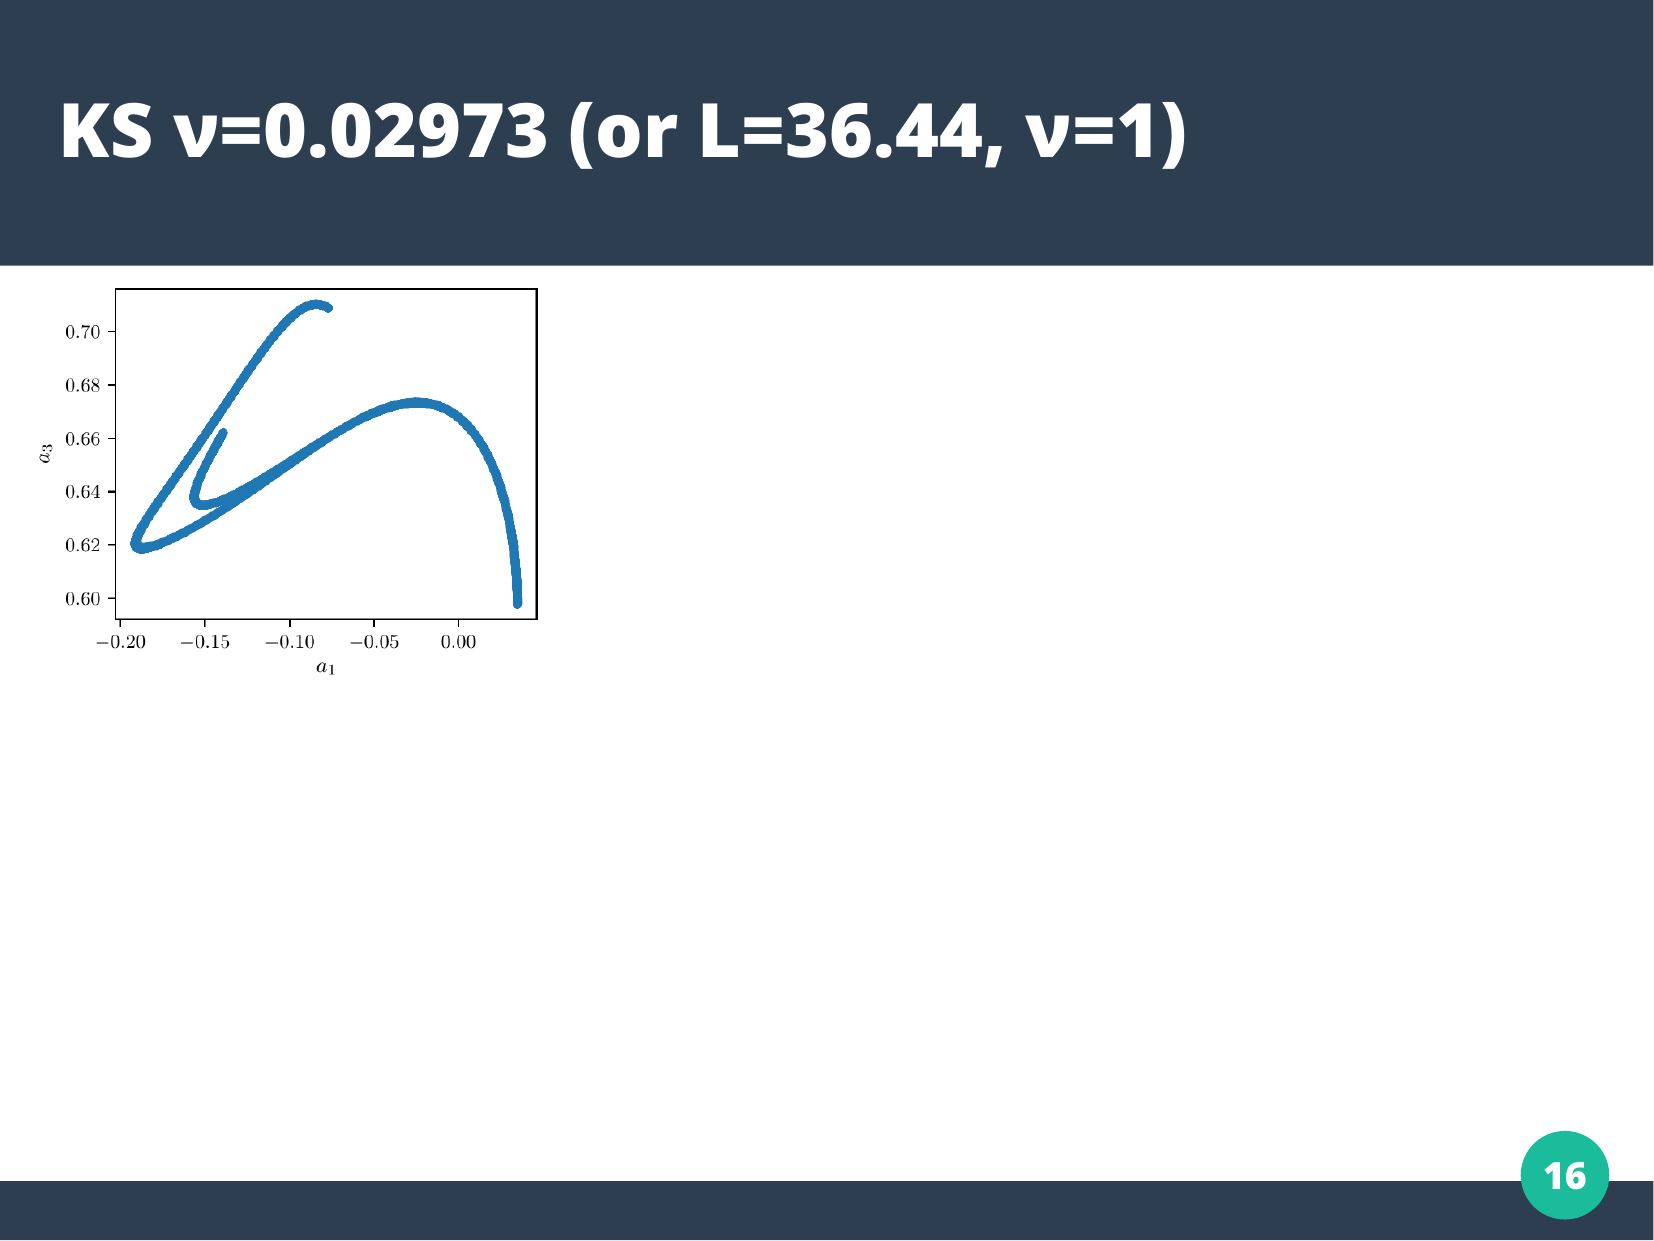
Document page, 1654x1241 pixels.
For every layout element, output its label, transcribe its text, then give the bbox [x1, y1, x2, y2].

title KS ν=0.02973 (or L=36.44, ν=1) [59, 49, 1595, 207]
picture [34, 280, 544, 683]
